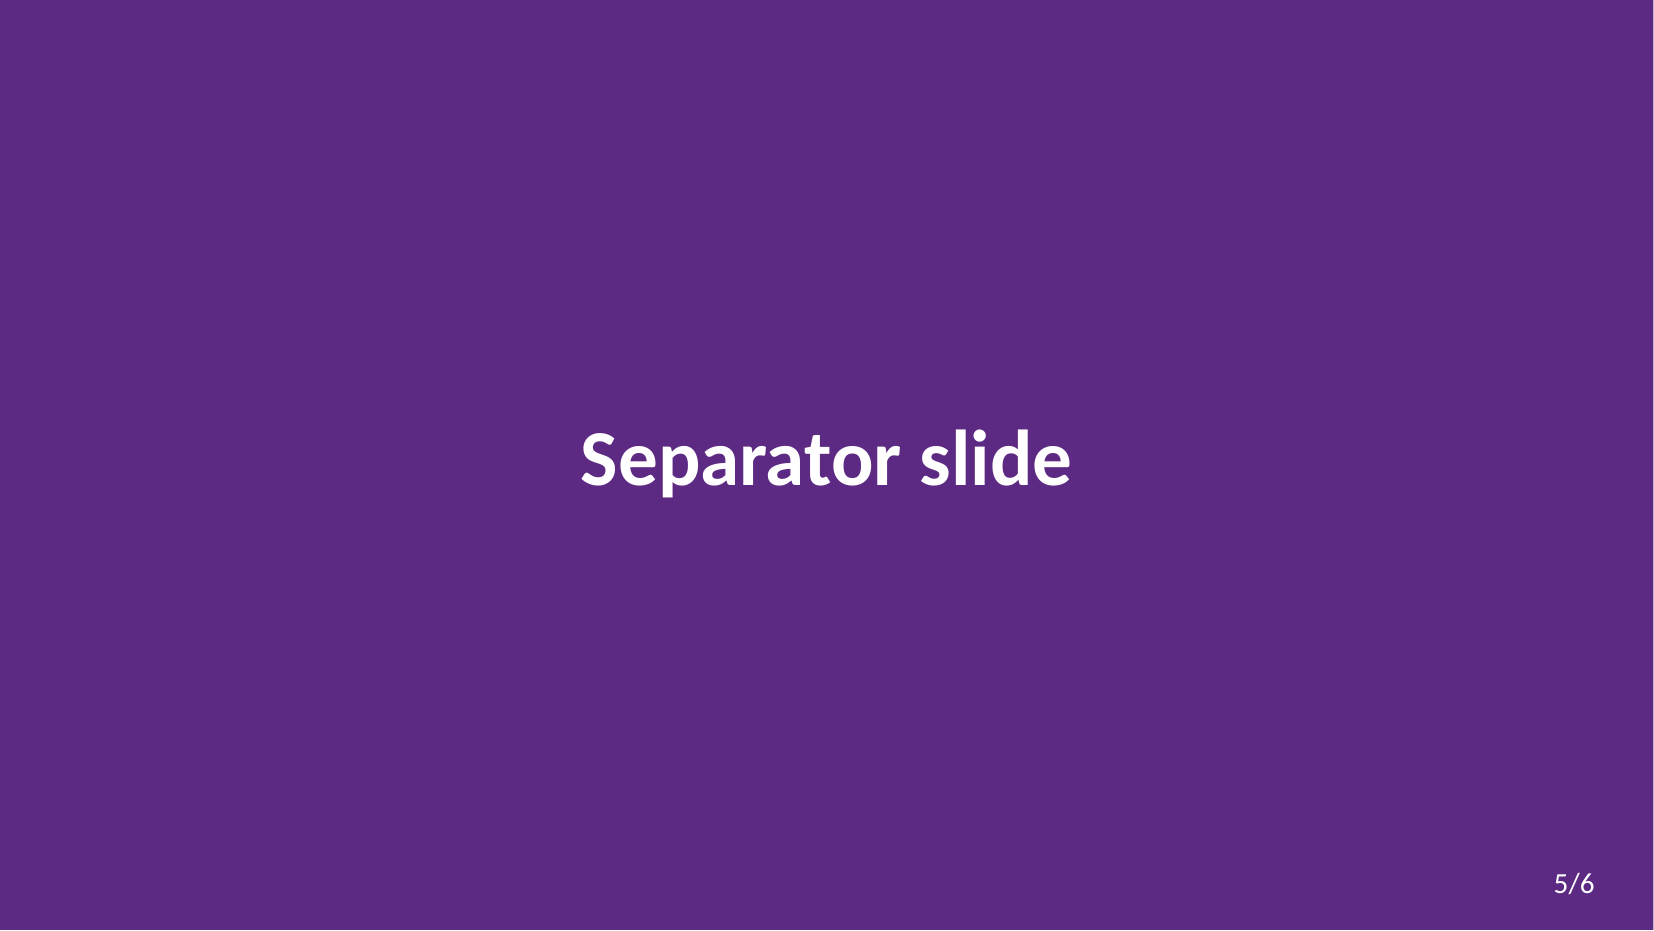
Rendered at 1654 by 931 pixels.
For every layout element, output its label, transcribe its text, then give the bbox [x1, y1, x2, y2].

text_box Separator slide [254, 378, 1399, 552]
